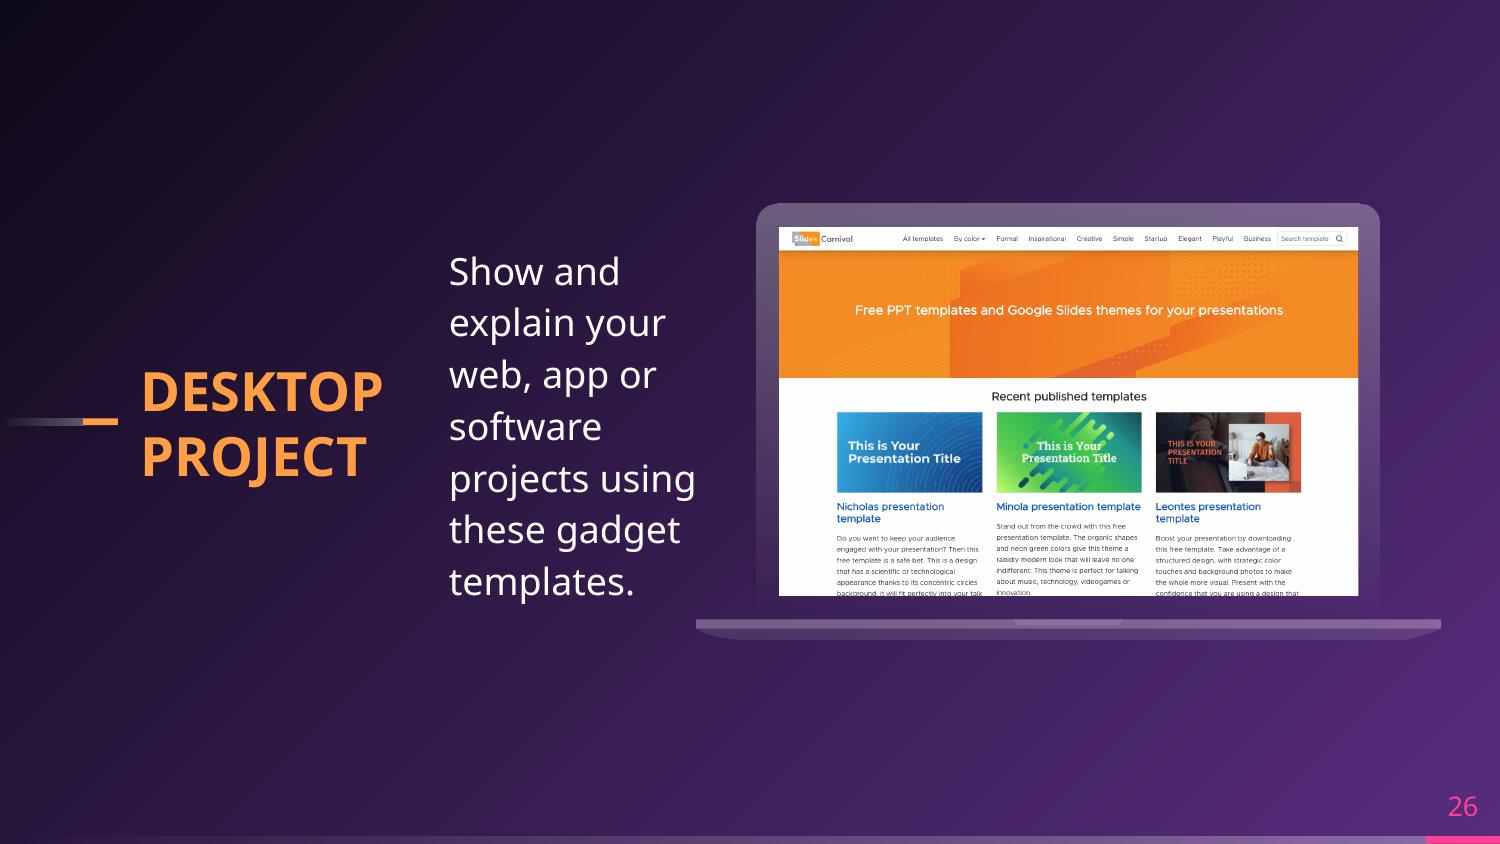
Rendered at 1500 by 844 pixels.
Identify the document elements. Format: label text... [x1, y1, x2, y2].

list DESKTOP PROJECT [140, 61, 403, 783]
list Show and explain your web, app or software projects using these gadget templates. [448, 61, 752, 783]
picture [779, 227, 1359, 596]
slide_number <número> [1426, 779, 1500, 837]
text_box [752, 203, 1442, 641]
